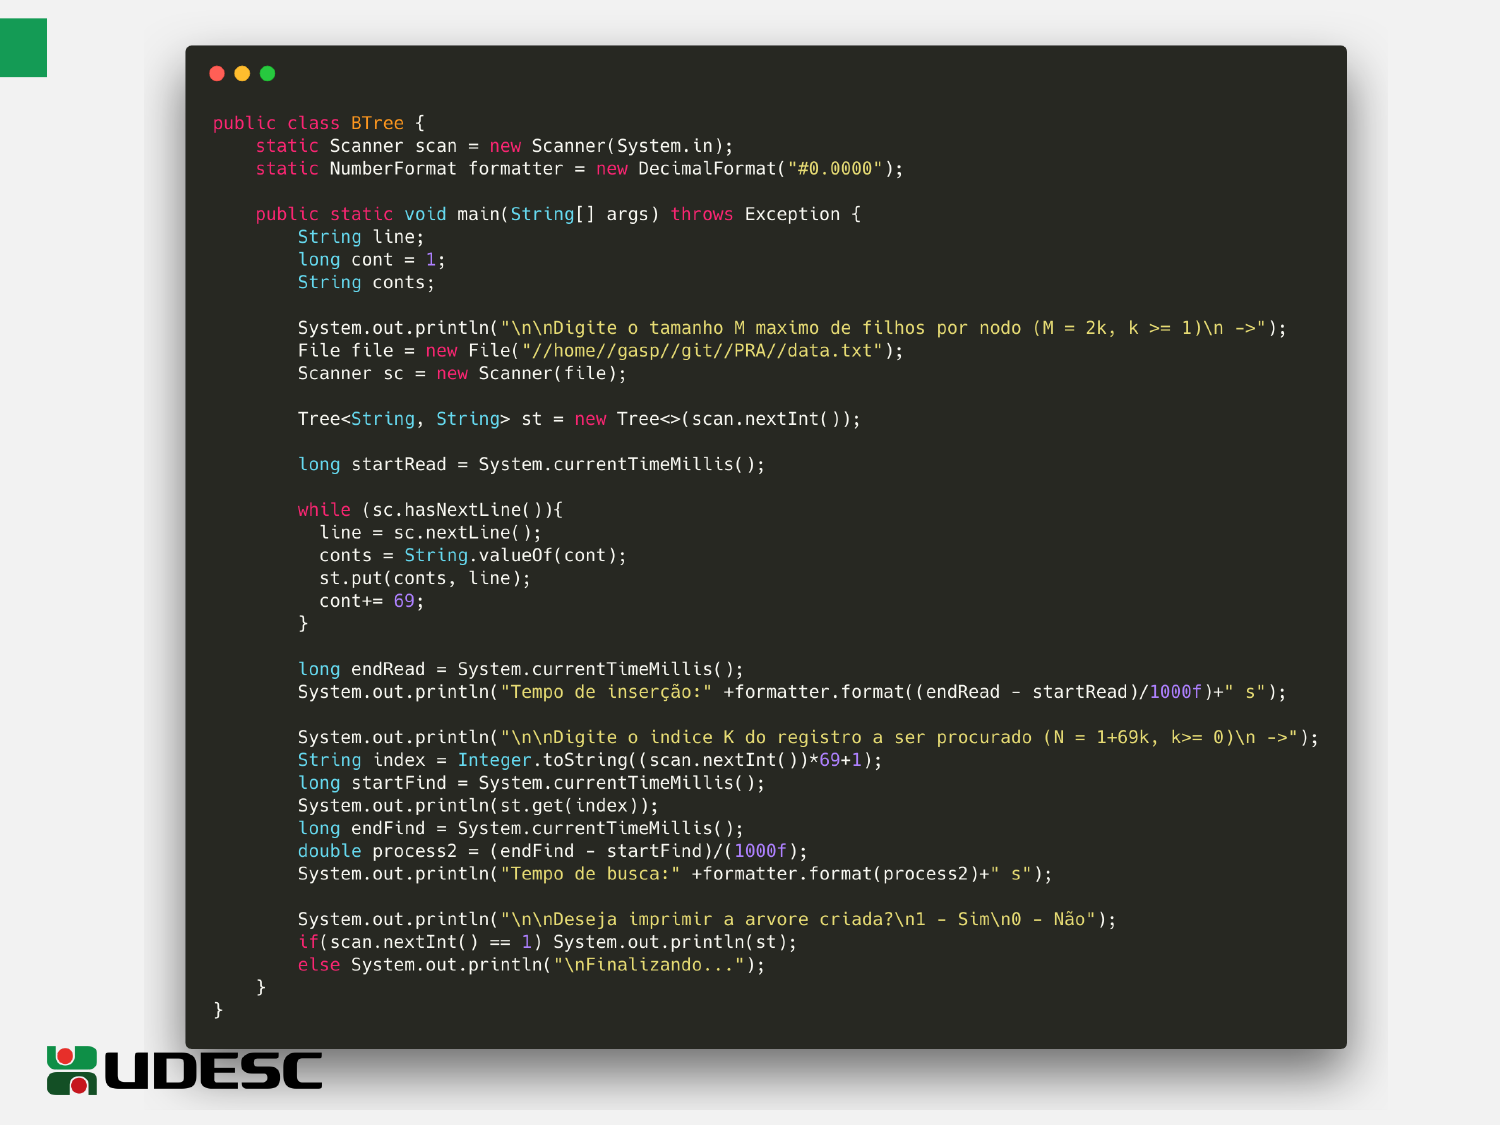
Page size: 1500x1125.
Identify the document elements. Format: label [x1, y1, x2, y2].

text_box [0, 18, 47, 78]
picture [47, 0, 1388, 1110]
